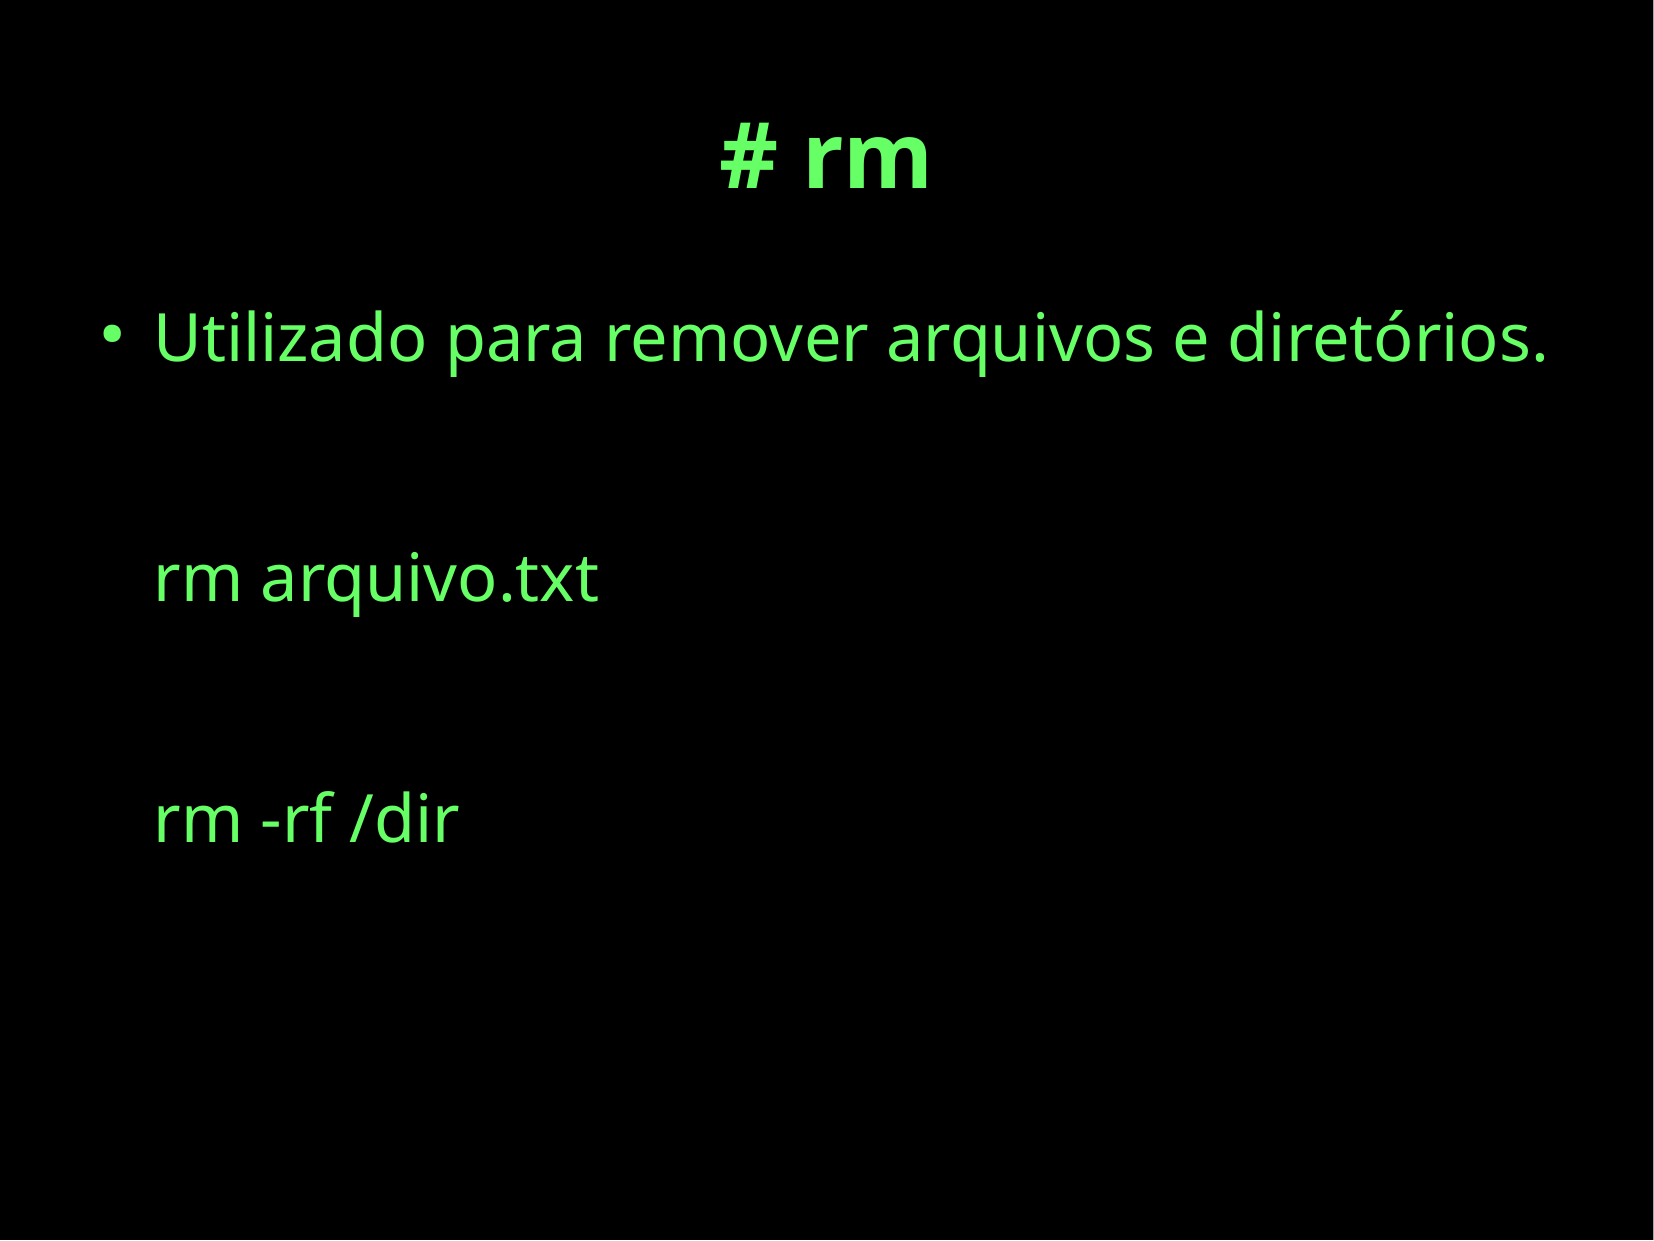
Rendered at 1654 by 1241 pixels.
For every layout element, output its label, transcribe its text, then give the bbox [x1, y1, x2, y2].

list Utilizado para remover arquivos e diretórios. rm arquivo.txt rm -rf /dir [82, 290, 1571, 1010]
title # rm [82, 49, 1571, 257]
